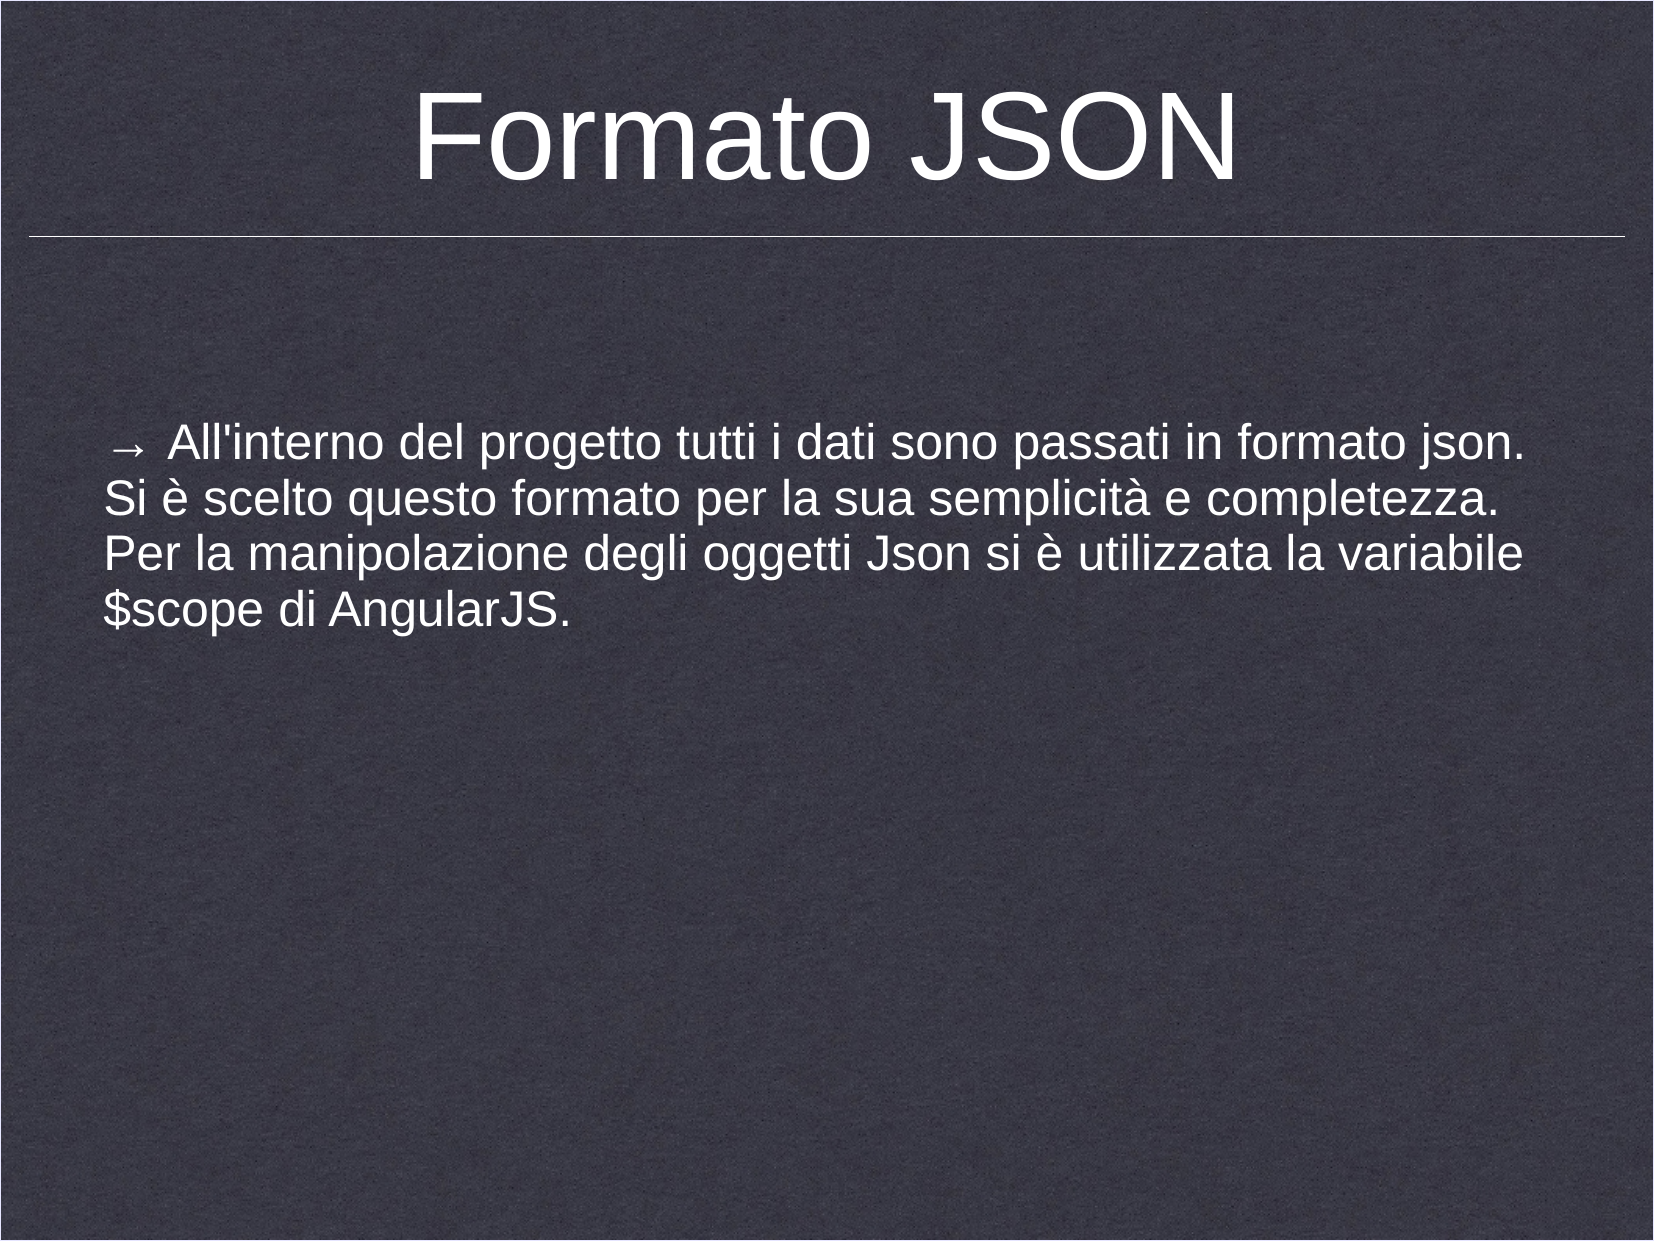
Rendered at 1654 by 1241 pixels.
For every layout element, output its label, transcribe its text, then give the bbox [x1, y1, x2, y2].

text_box Formato JSON [147, 59, 1506, 214]
text_box → All'interno del progetto tutti i dati sono passati in formato json. Si è scelto questo formato per la sua semplicità e completezza. Per la manipolazione degli oggetti Json si è utilizzata la variabile $scope di AngularJS. [88, 295, 1565, 868]
text_box [0, 0, 1654, 1241]
